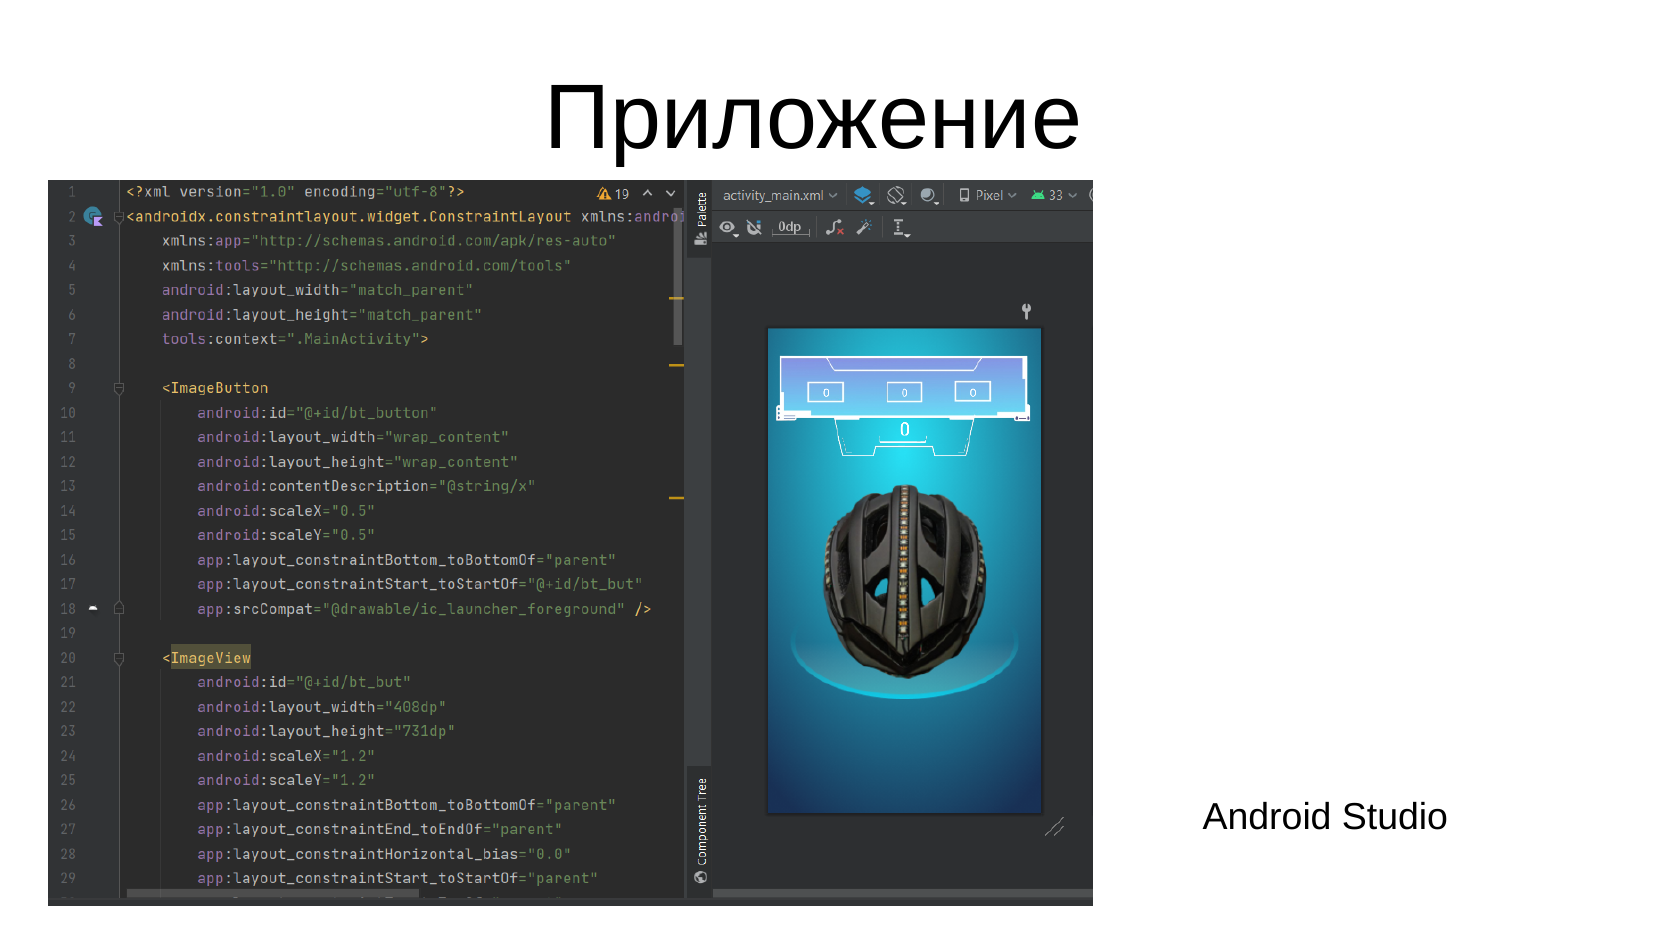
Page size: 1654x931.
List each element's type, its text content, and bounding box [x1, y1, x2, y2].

text_box Android Studio [1187, 786, 1464, 843]
picture [48, 180, 1093, 906]
title Приложение [82, 36, 1571, 193]
